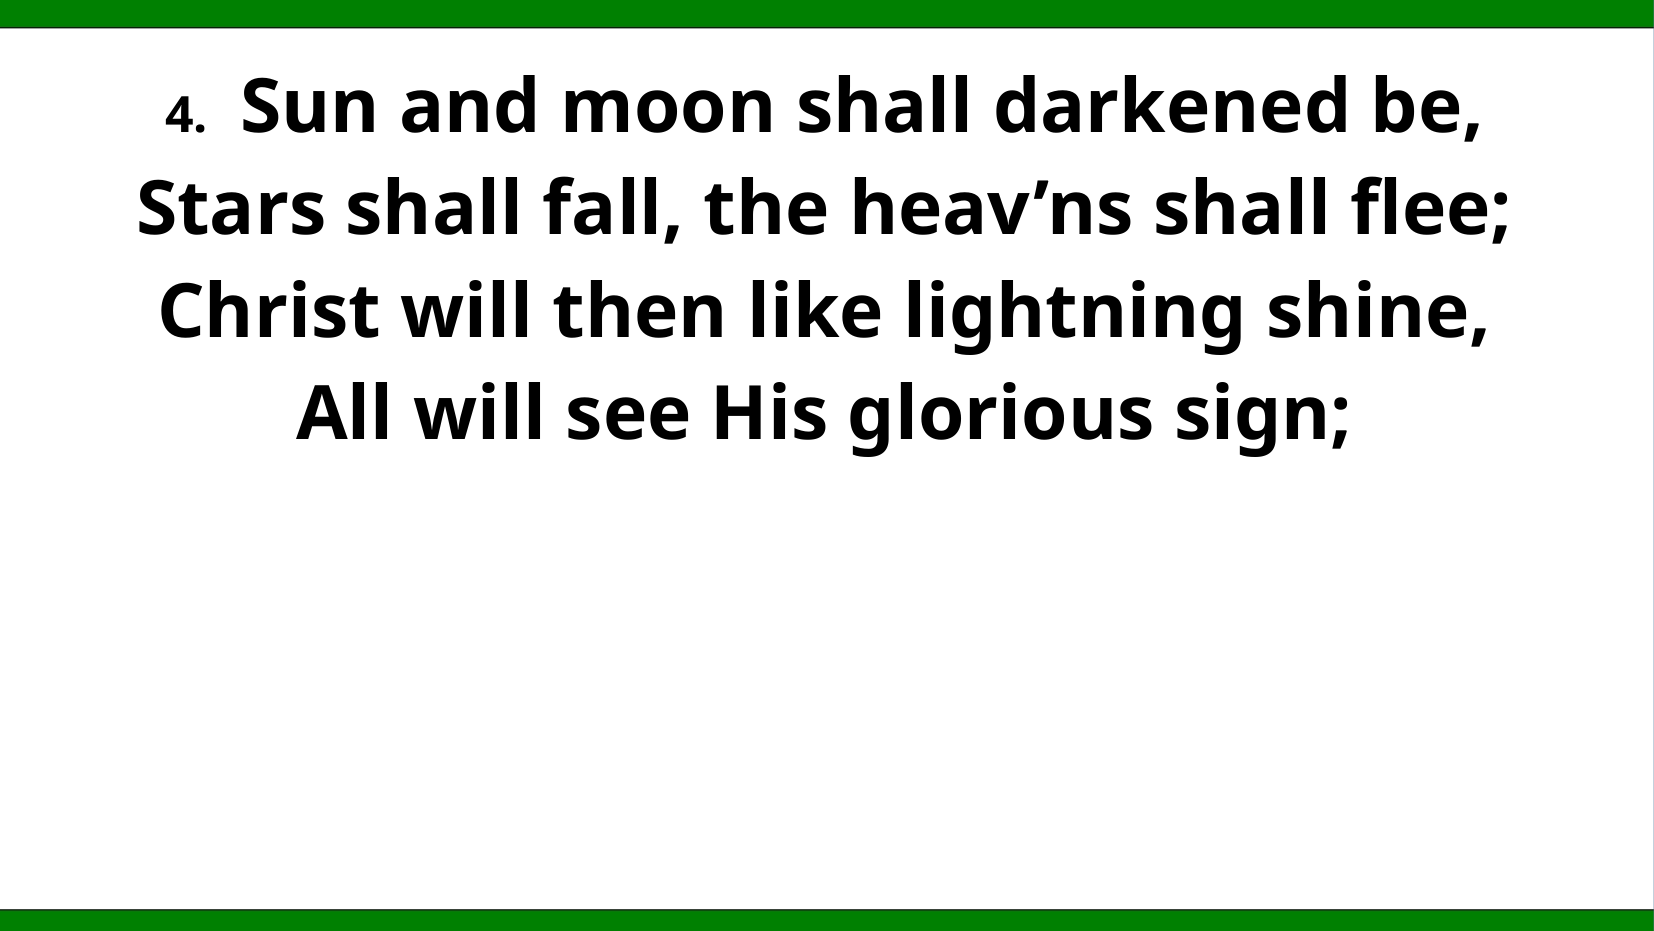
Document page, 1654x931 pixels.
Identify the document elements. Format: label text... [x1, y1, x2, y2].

picture [0, 0, 1654, 931]
text_box 4. Sun and moon shall darkened be, Stars shall fall, the heav’ns shall flee; Christ will then like lightning shine, All will see His glorious sign; [90, 45, 1561, 466]
